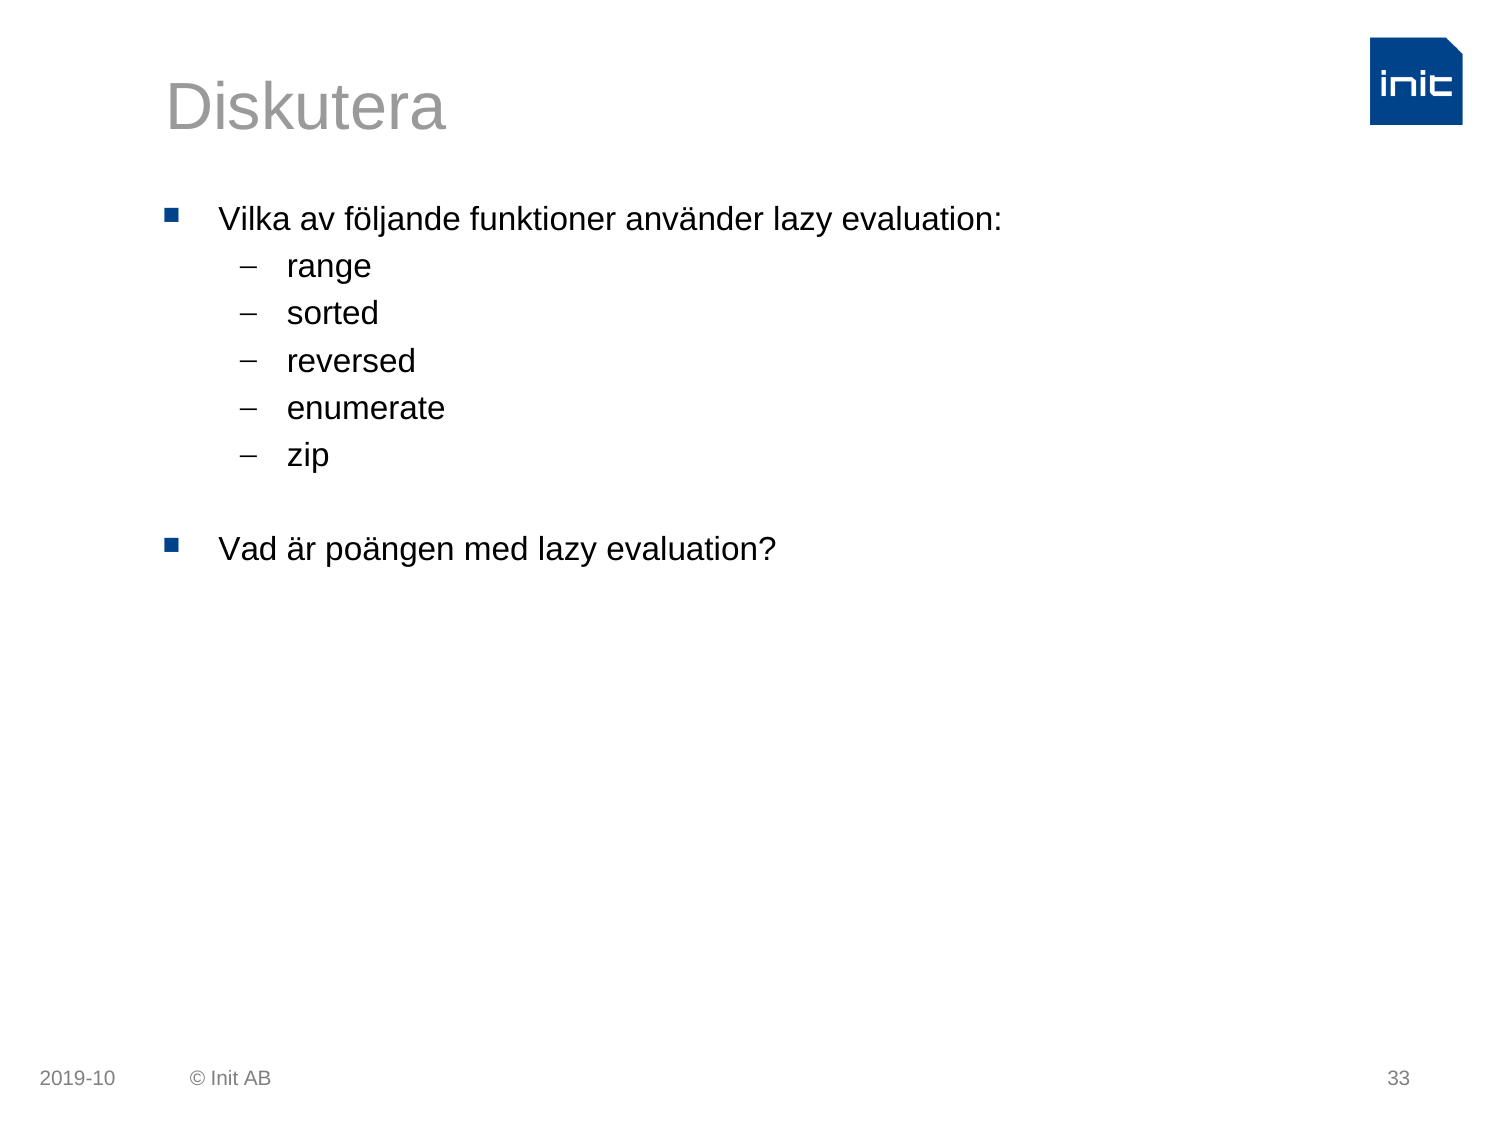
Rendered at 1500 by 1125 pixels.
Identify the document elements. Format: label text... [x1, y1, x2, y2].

text_box 2019-10 [24, 1037, 151, 1098]
picture [1370, 37, 1463, 125]
text_box © Init AB [174, 1037, 1326, 1098]
text_box <nummer> [1350, 1037, 1426, 1098]
text_box Diskutera [150, 0, 1351, 151]
text_box Vilka av följande funktioner använder lazy evaluation: range sorted reversed enumerate zip Vad är poängen med lazy evaluation? [150, 189, 1351, 963]
